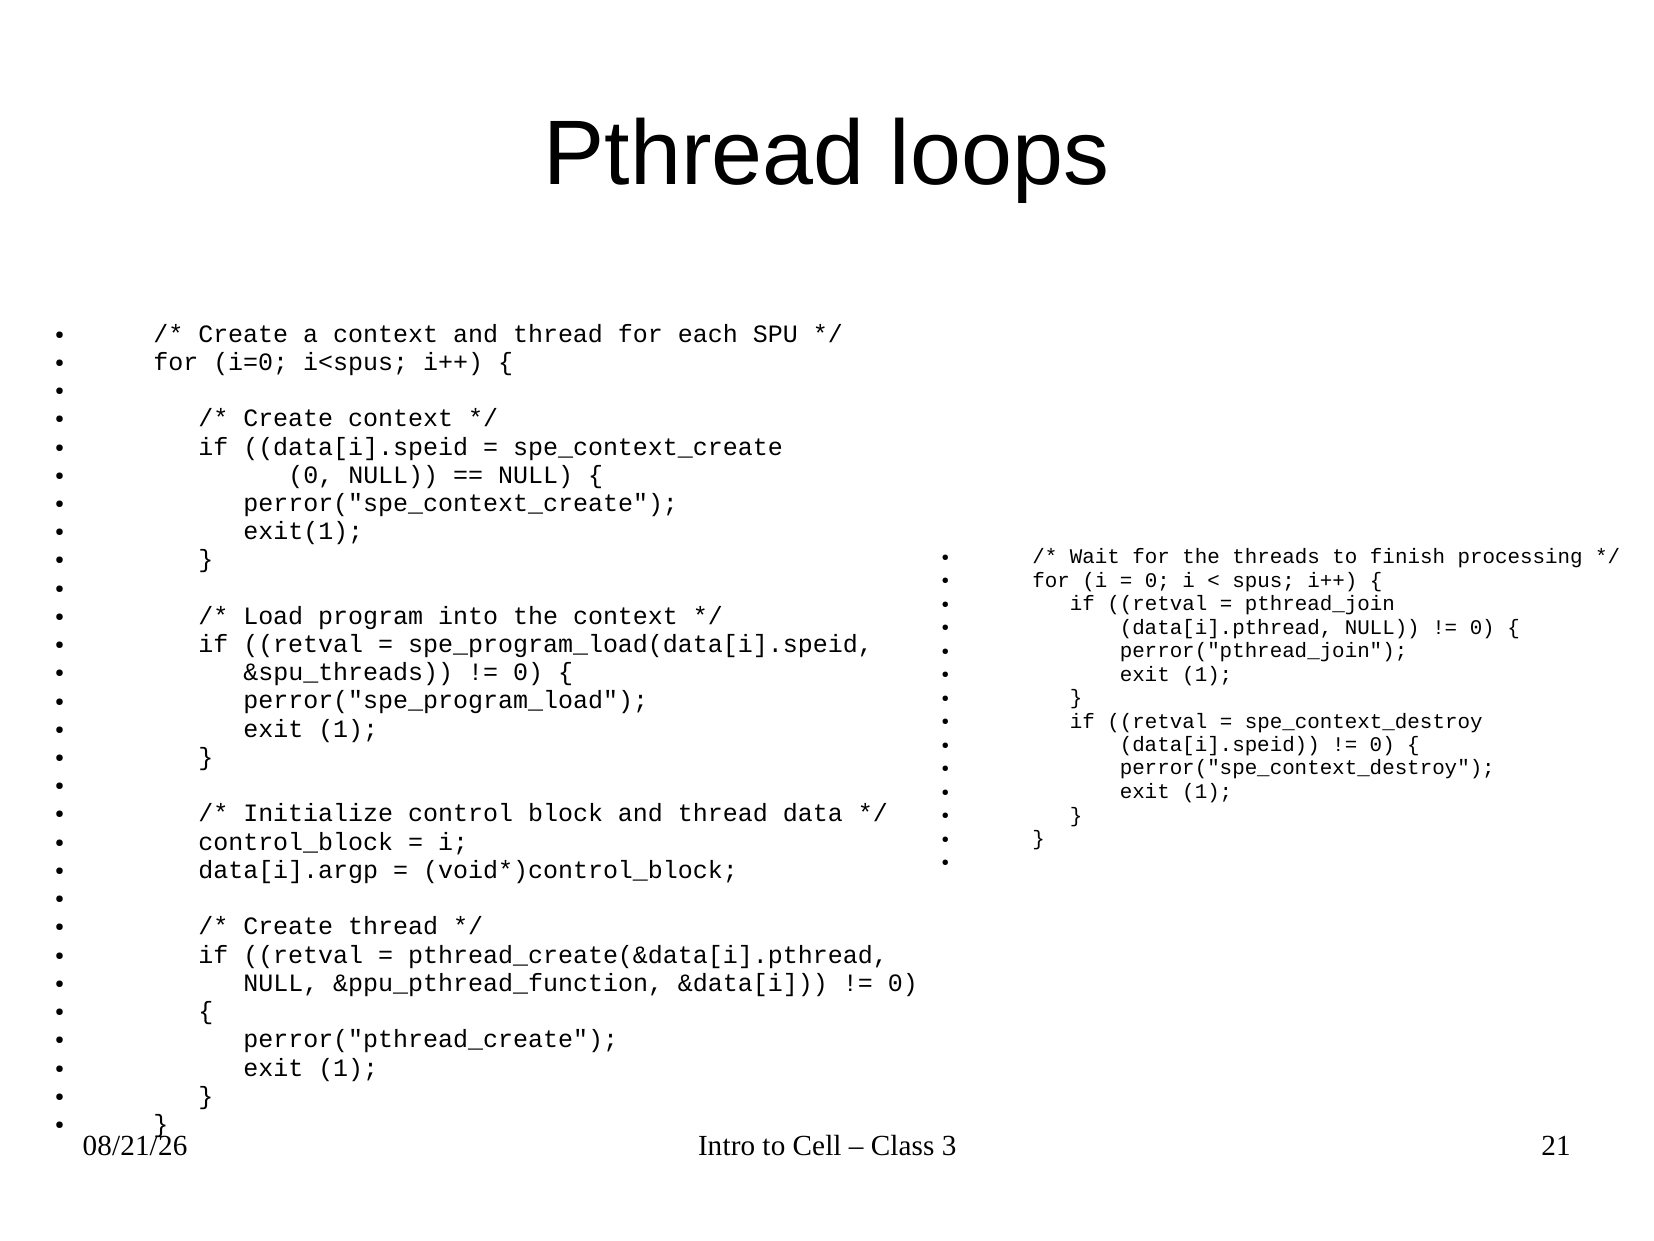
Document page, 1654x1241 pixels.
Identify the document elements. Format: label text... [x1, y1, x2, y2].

list /* Wait for the threads to finish processing */ for (i = 0; i < spus; i++) { if ((retval = pthread_join (data[i].pthread, NULL)) != 0) { perror("pthread_join"); exit (1); } if ((retval = spe_context_destroy (data[i].speid)) != 0) { perror("spe_context_destroy"); exit (1); } } [923, 546, 1651, 1241]
list /* Create a context and thread for each SPU */ for (i=0; i<spus; i++) { /* Create context */ if ((data[i].speid = spe_context_create (0, NULL)) == NULL) { perror("spe_context_create"); exit(1); } /* Load program into the context */ if ((retval = spe_program_load(data[i].speid, &spu_threads)) != 0) { perror("spe_program_load"); exit (1); } /* Initialize control block and thread data */ control_block = i; data[i].argp = (void*)control_block; /* Create thread */ if ((retval = pthread_create(&data[i].pthread, NULL, &ppu_pthread_function, &data[i])) != 0) { perror("pthread_create"); exit (1); } } [37, 321, 938, 1126]
title Pthread loops [82, 56, 1571, 250]
